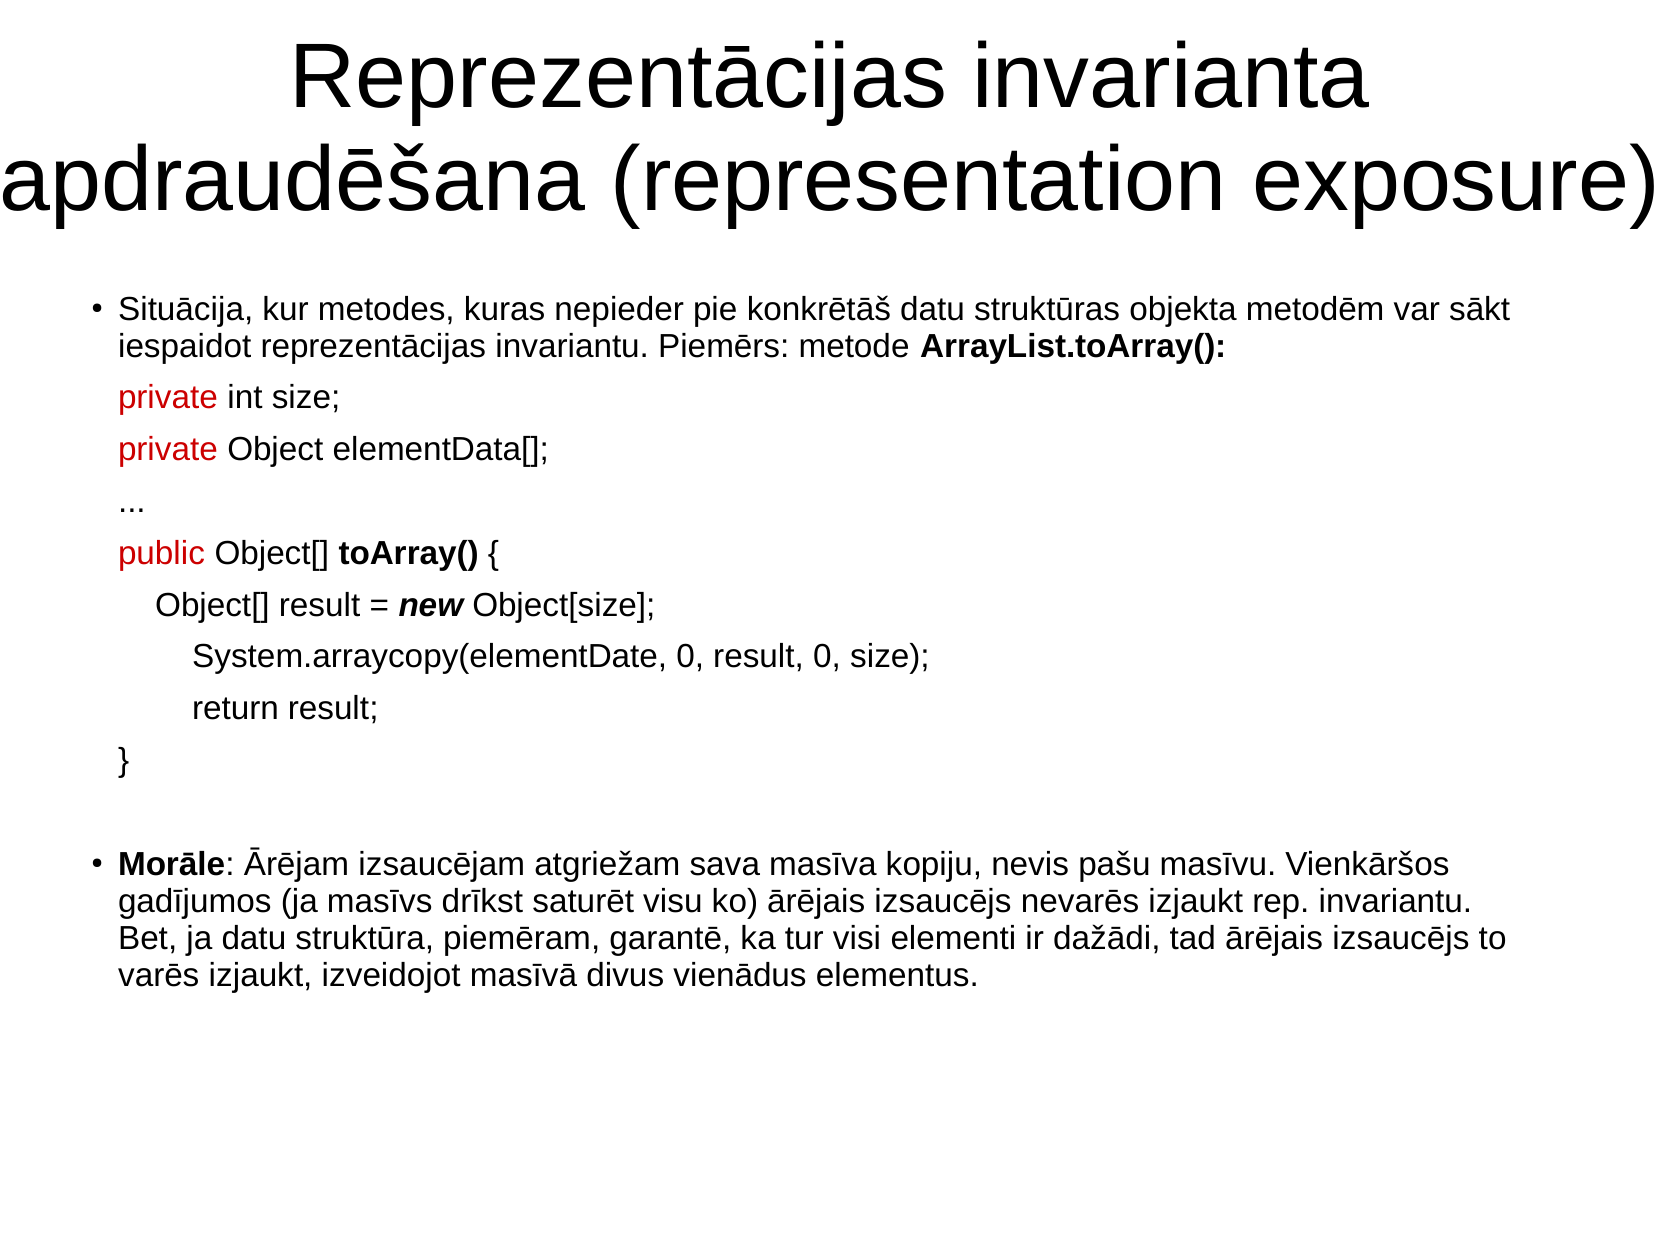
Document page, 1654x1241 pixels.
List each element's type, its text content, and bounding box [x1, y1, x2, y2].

list Situācija, kur metodes, kuras nepieder pie konkrētāš datu struktūras objekta metodēm var sākt iespaidot reprezentācijas invariantu. Piemērs: metode ArrayList.toArray(): private int size; private Object elementData[]; ... public Object[] toArray() { Object[] result = new Object[size]; System.arraycopy(elementDate, 0, result, 0, size); return result; } Morāle: Ārējam izsaucējam atgriežam sava masīva kopiju, nevis pašu masīvu. Vienkāršos gadījumos (ja masīvs drīkst saturēt visu ko) ārējais izsaucējs nevarēs izjaukt rep. invariantu. Bet, ja datu struktūra, piemēram, garantē, ka tur visi elementi ir dažādi, tad ārējais izsaucējs to varēs izjaukt, izveidojot masīvā divus vienādus elementus. [82, 290, 1538, 1010]
title Reprezentācijas invarianta apdraudēšana (representation exposure) [0, 23, 1654, 231]
